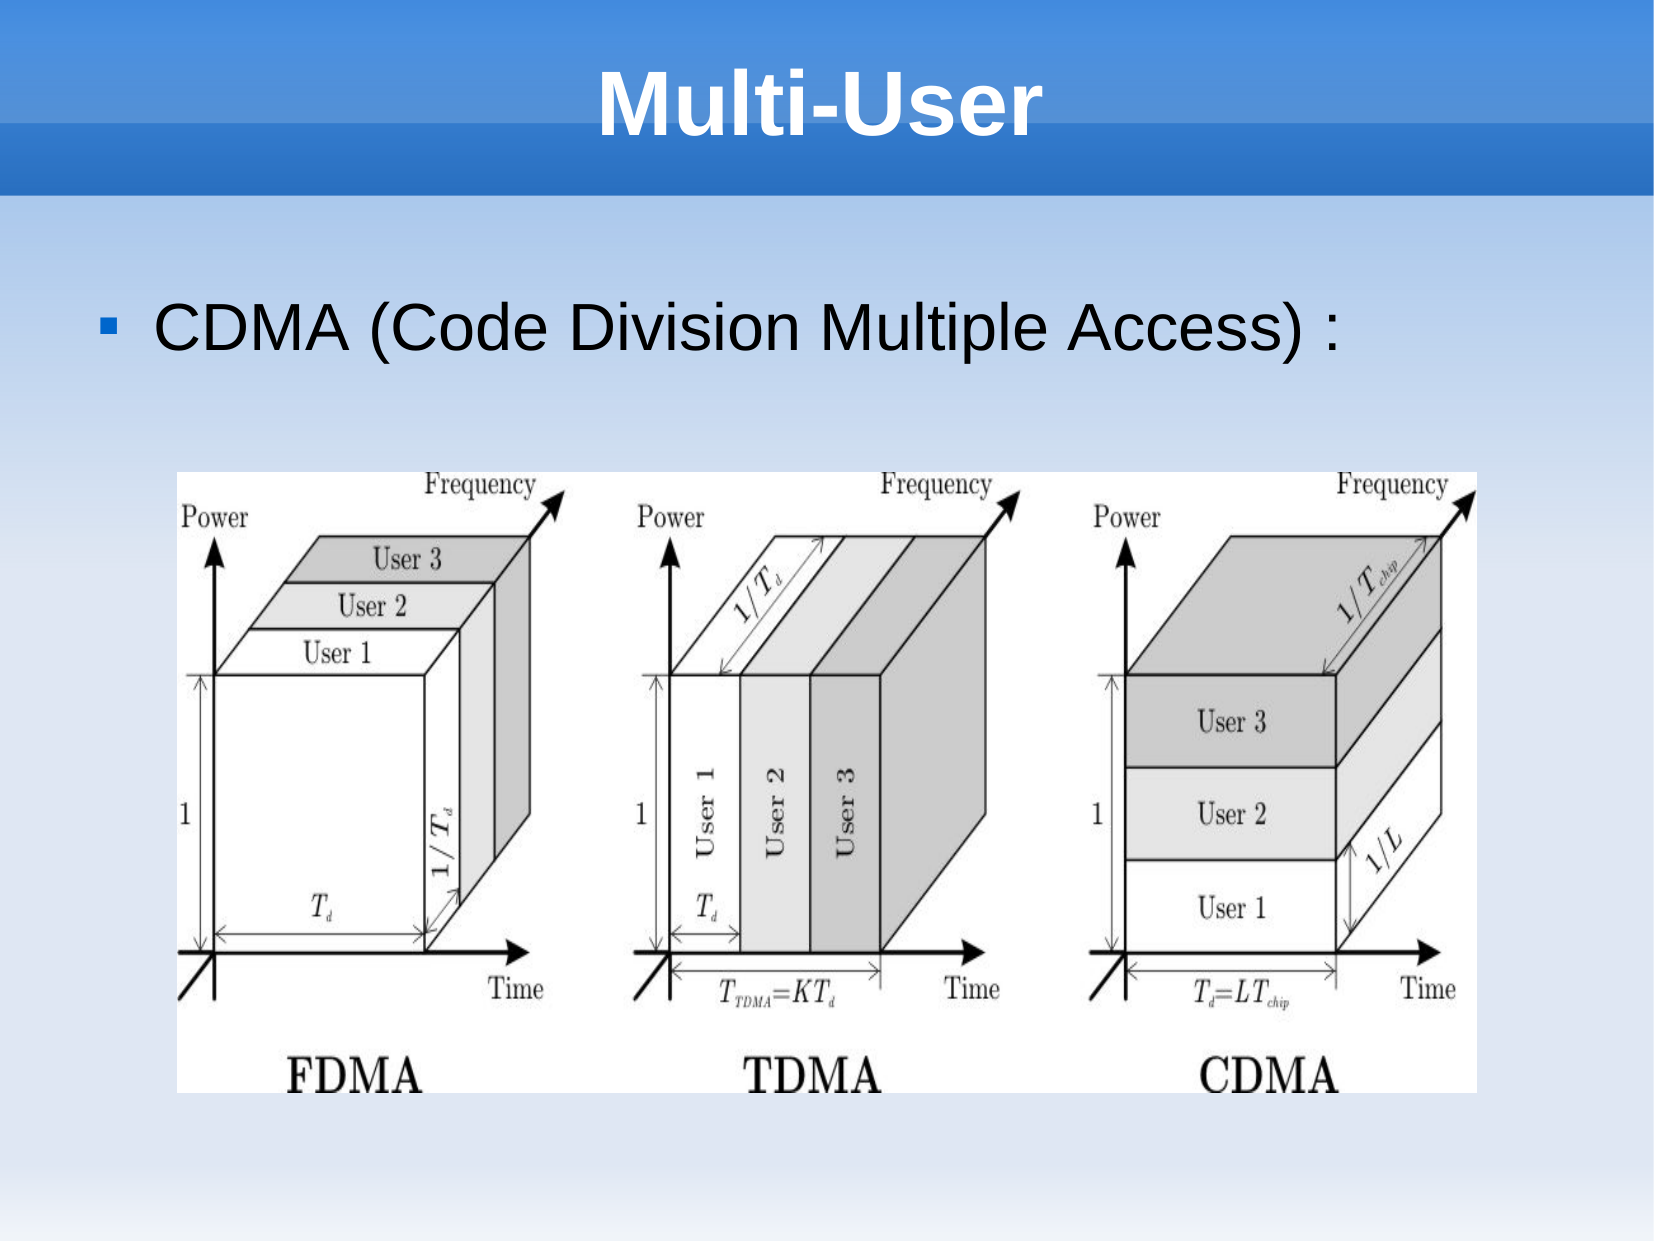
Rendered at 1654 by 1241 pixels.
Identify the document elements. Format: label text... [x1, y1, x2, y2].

picture [0, 0, 1654, 1241]
list CDMA (Code Division Multiple Access) : [82, 290, 1571, 1109]
title Multi-User [76, 0, 1565, 208]
